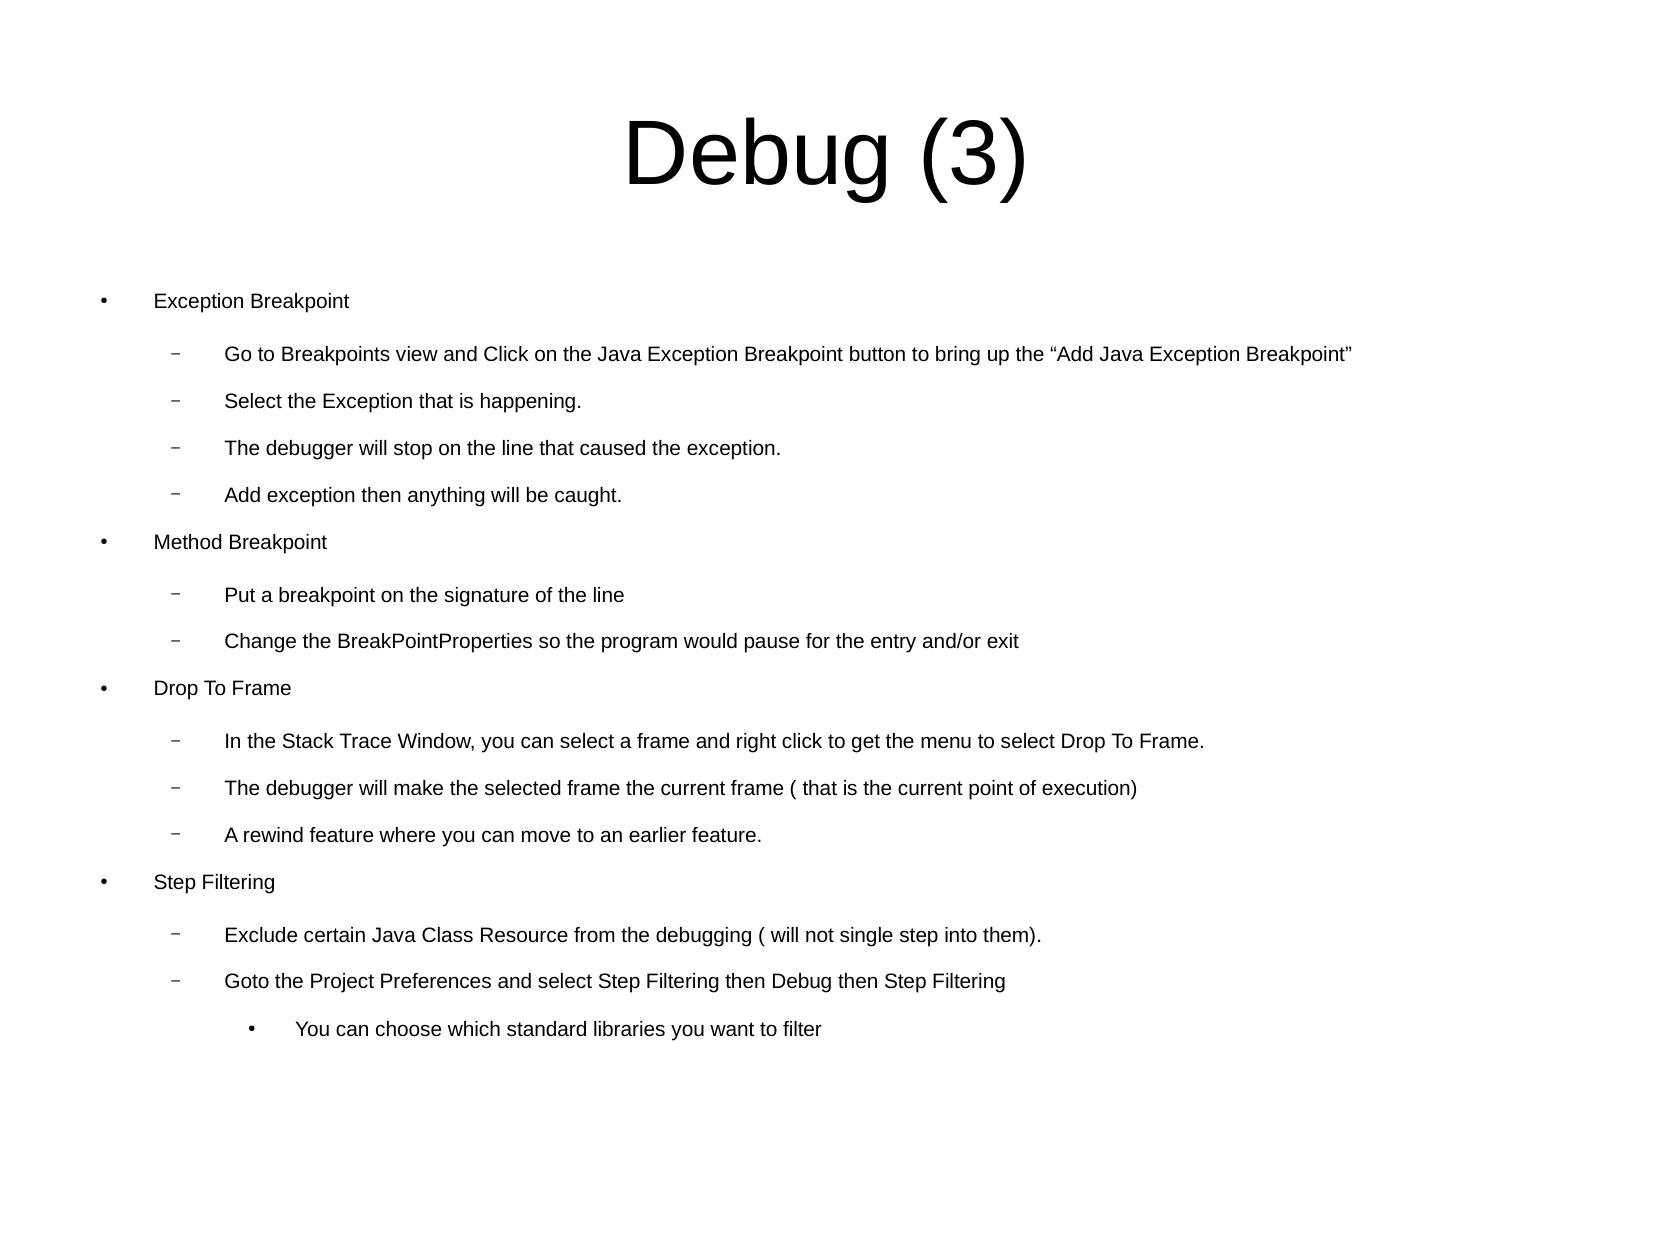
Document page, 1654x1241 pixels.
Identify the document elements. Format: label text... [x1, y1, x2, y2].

list Exception Breakpoint Go to Breakpoints view and Click on the Java Exception Breakpoint button to bring up the “Add Java Exception Breakpoint” Select the Exception that is happening. The debugger will stop on the line that caused the exception. Add exception then anything will be caught. Method Breakpoint Put a breakpoint on the signature of the line Change the BreakPointProperties so the program would pause for the entry and/or exit Drop To Frame In the Stack Trace Window, you can select a frame and right click to get the menu to select Drop To Frame. The debugger will make the selected frame the current frame ( that is the current point of execution) A rewind feature where you can move to an earlier feature. Step Filtering Exclude certain Java Class Resource from the debugging ( will not single step into them). Goto the Project Preferences and select Step Filtering then Debug then Step Filtering You can choose which standard libraries you want to filter [82, 290, 1571, 1201]
title Debug (3) [82, 49, 1571, 257]
